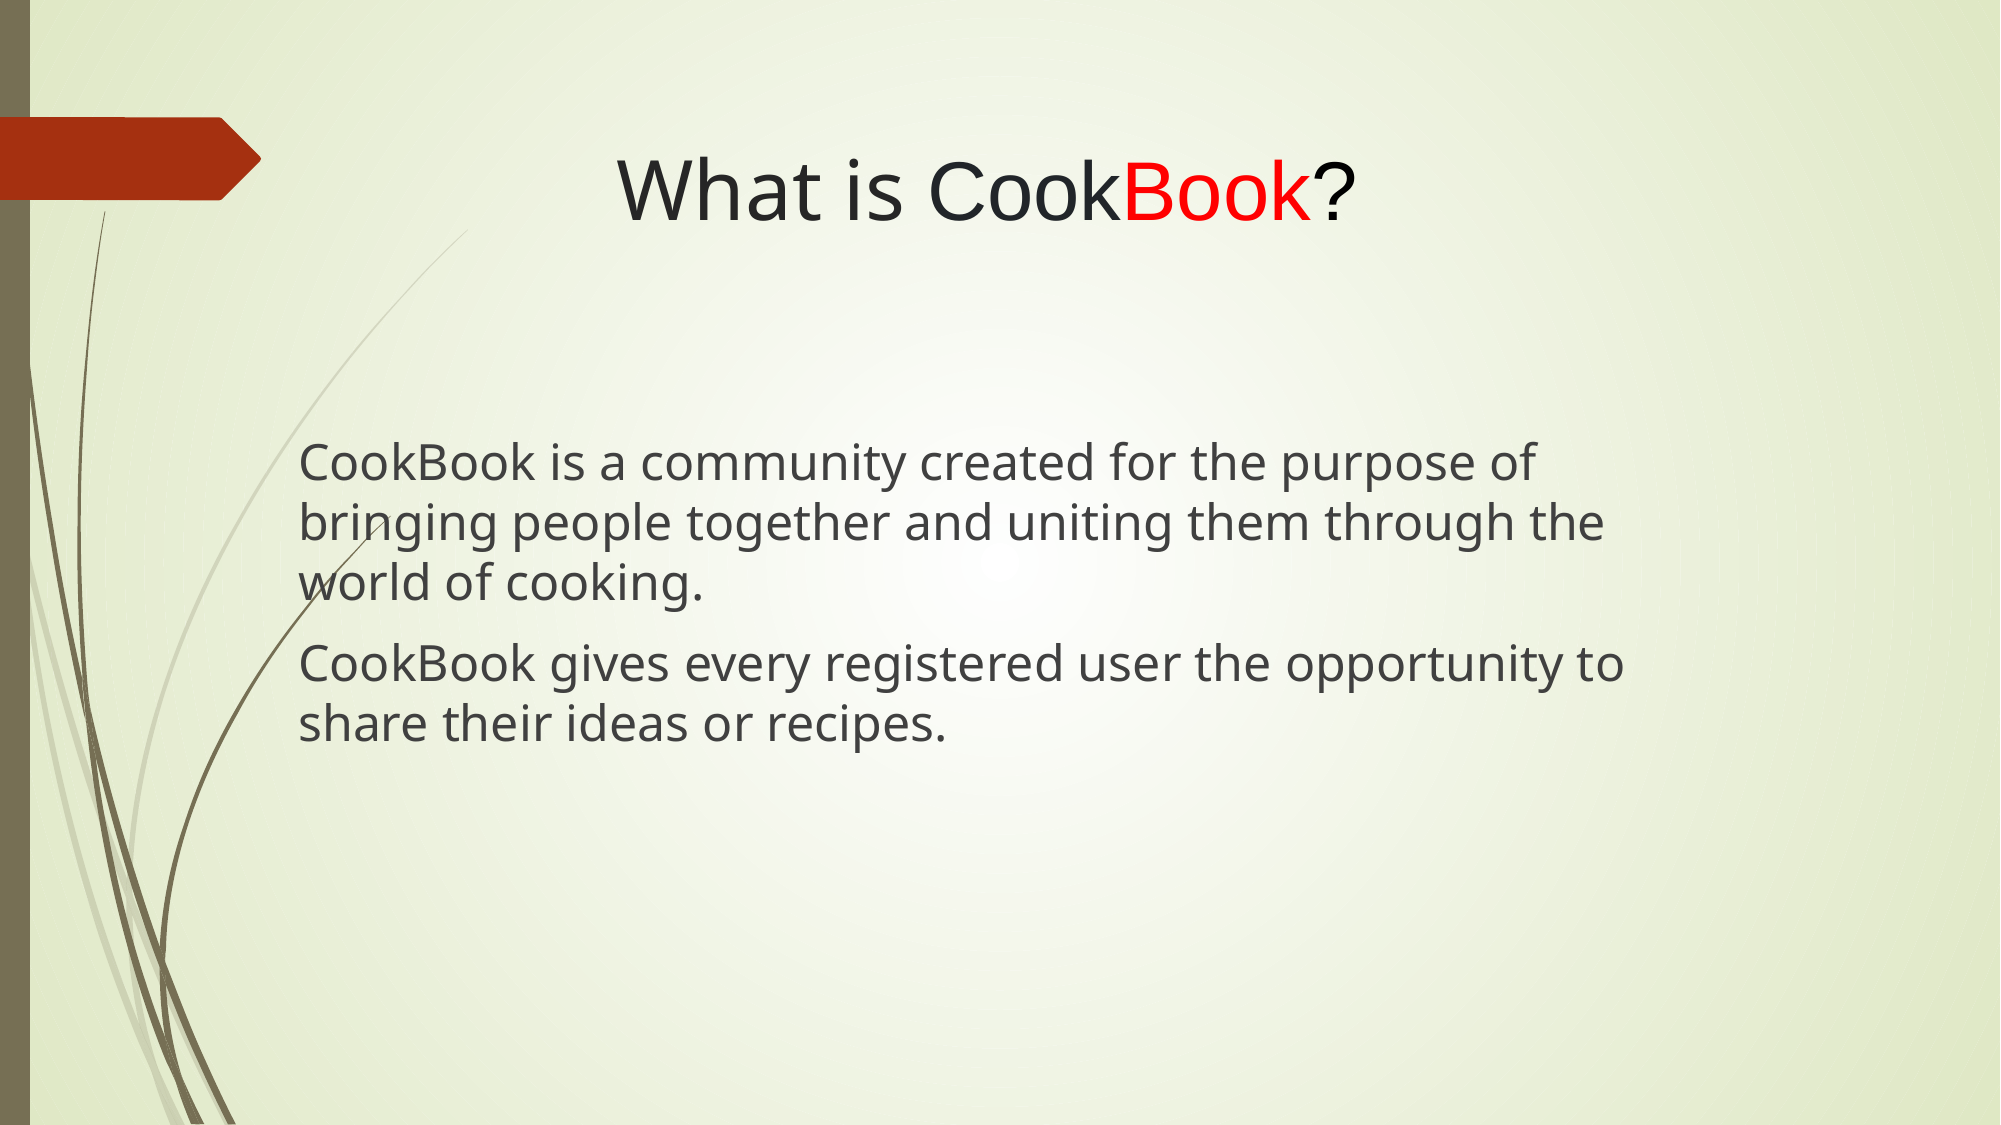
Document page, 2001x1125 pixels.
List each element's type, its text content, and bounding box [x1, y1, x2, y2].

list CookBook is a community created for the purpose of bringing people together and uniting them through the world of cooking. CookBook gives every registered user the opportunity to share their ideas or recipes. [283, 422, 1746, 860]
title What is CookBook? [601, 129, 1399, 401]
